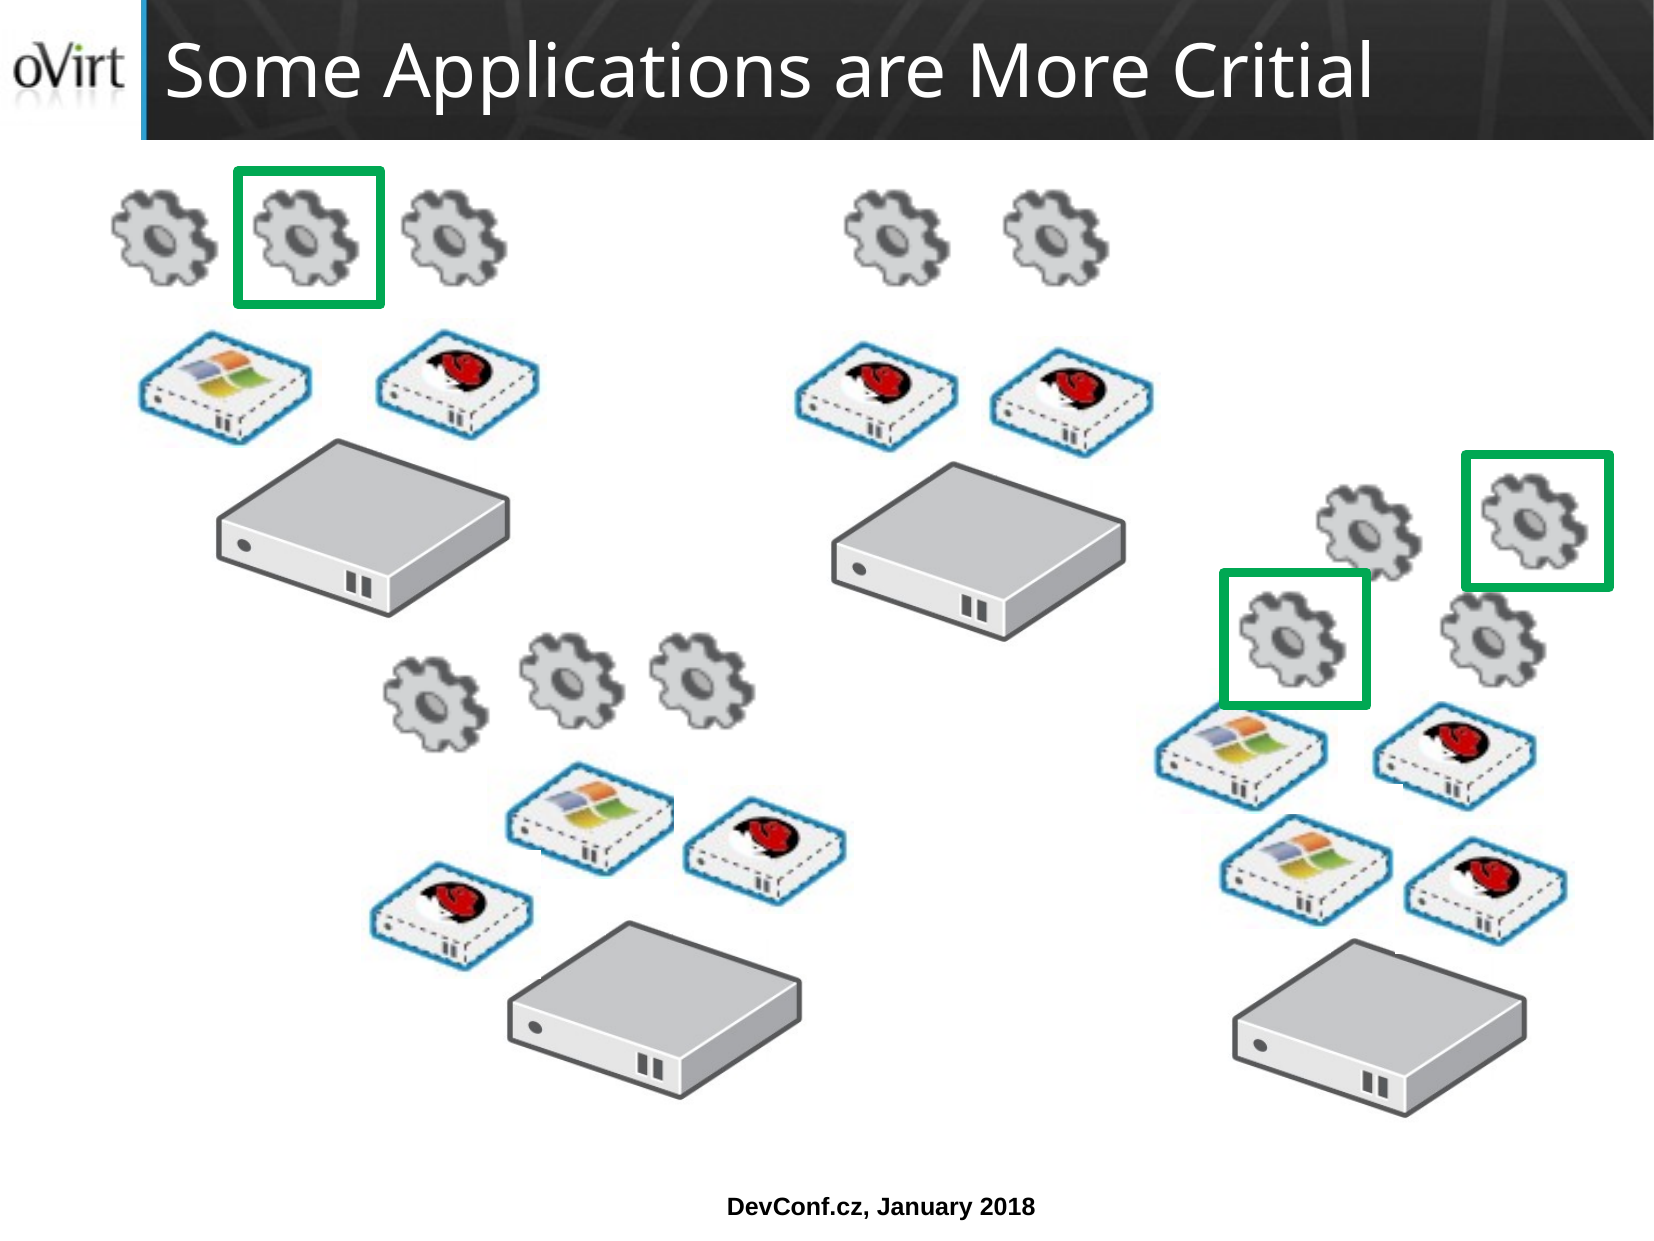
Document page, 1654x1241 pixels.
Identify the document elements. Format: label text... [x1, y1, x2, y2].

picture [1470, 459, 1605, 583]
picture [120, 302, 854, 1112]
picture [992, 175, 1126, 300]
picture [786, 330, 1162, 654]
picture [390, 175, 524, 300]
picture [242, 175, 376, 300]
picture [0, 0, 1654, 140]
picture [1228, 577, 1363, 702]
title Some Applications are More Critial [164, 11, 1653, 126]
picture [833, 175, 967, 300]
picture [100, 175, 233, 300]
picture [1136, 470, 1575, 1130]
